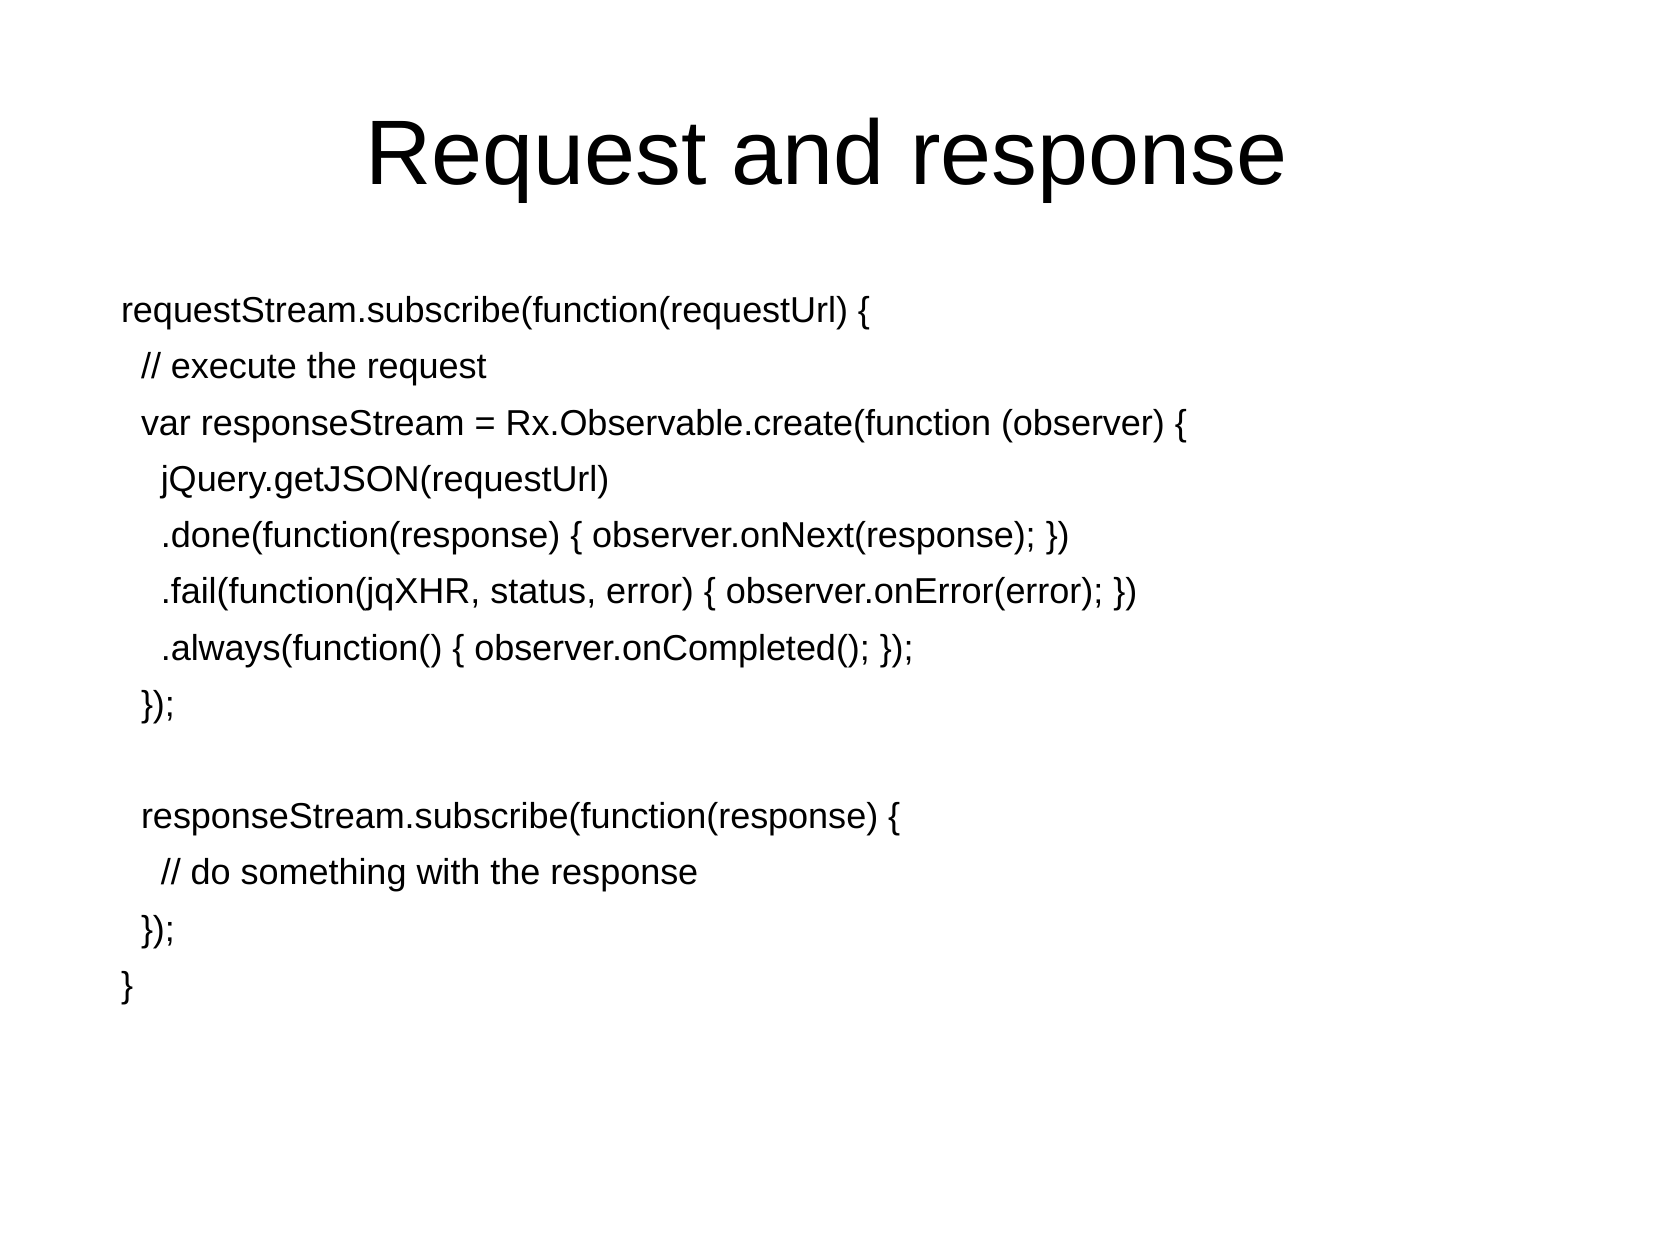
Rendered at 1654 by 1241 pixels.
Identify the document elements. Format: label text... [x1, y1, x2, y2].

list requestStream.subscribe(function(requestUrl) { // execute the request var responseStream = Rx.Observable.create(function (observer) { jQuery.getJSON(requestUrl) .done(function(response) { observer.onNext(response); }) .fail(function(jqXHR, status, error) { observer.onError(error); }) .always(function() { observer.onCompleted(); }); }); responseStream.subscribe(function(response) { // do something with the response }); } [82, 290, 1571, 1010]
title Request and response [82, 49, 1571, 257]
